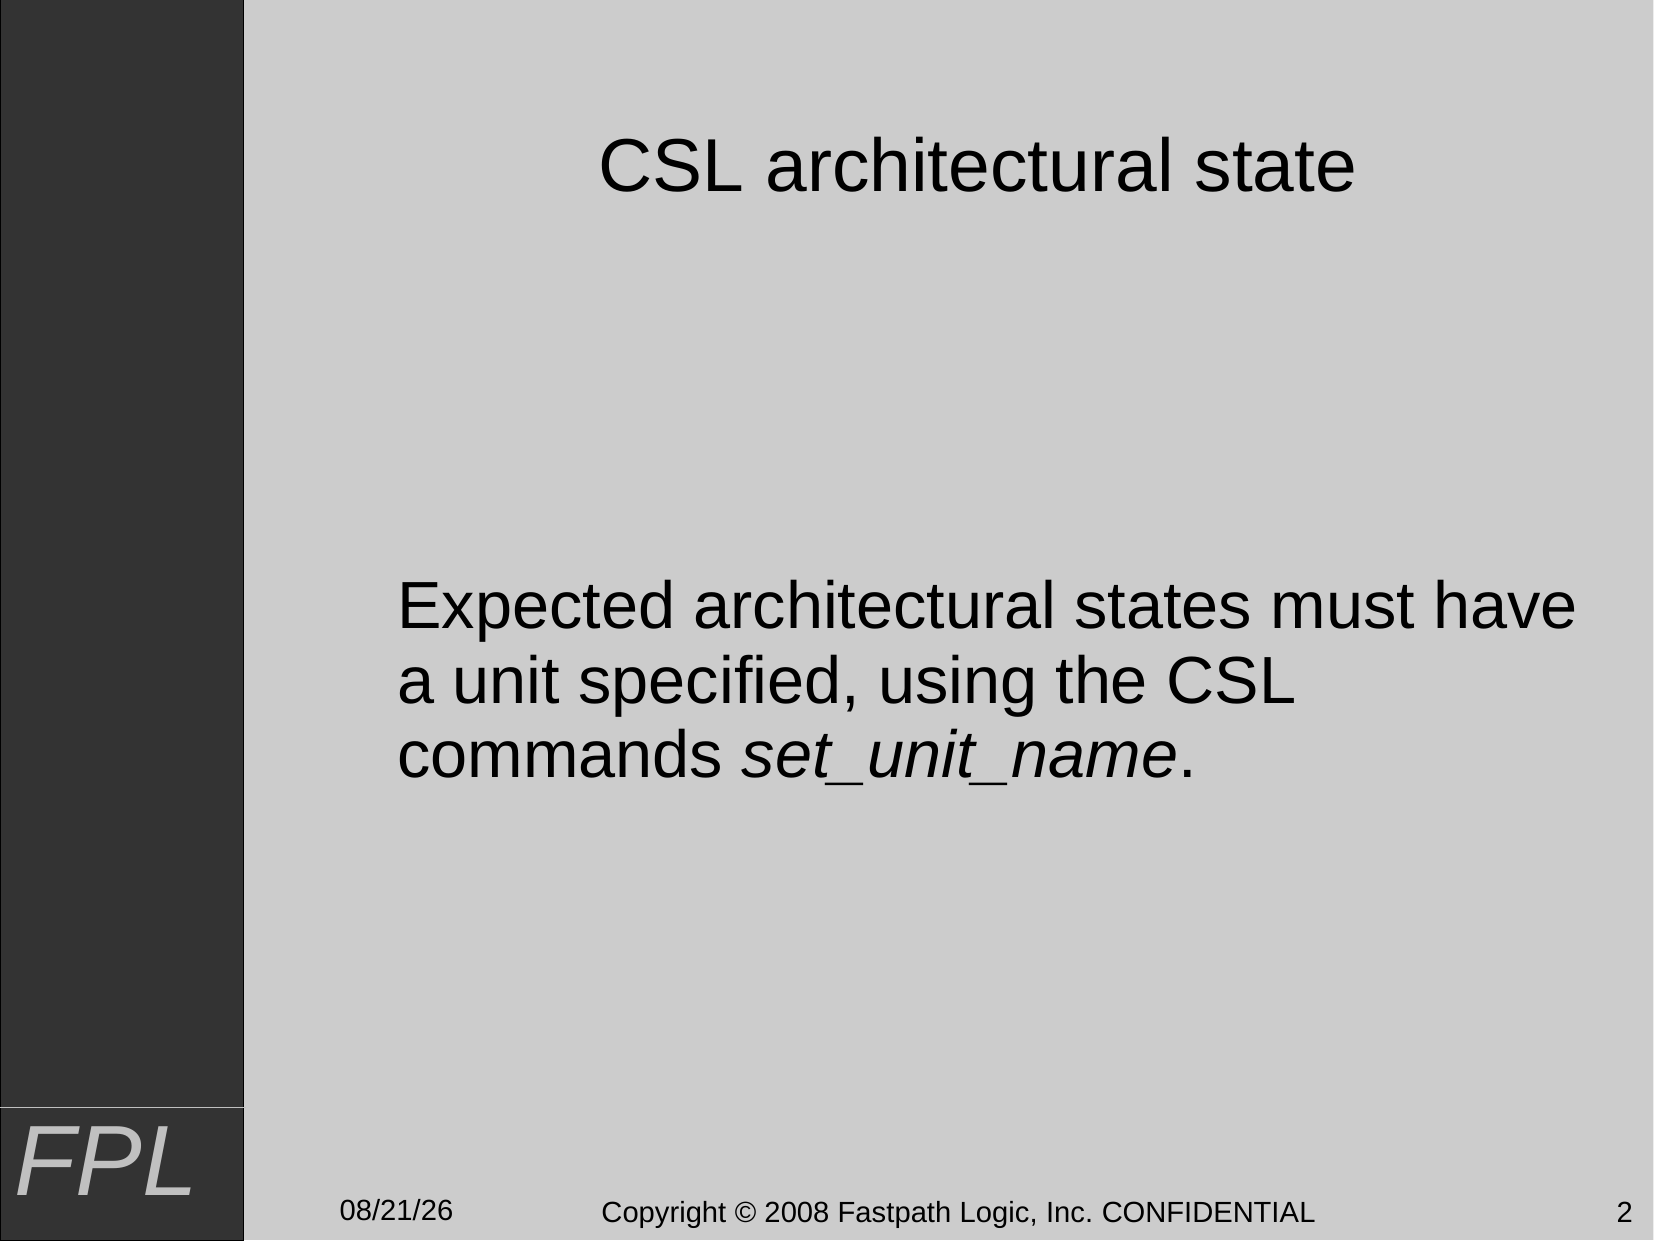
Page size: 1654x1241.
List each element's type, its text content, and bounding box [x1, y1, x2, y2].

title CSL architectural state [426, 57, 1529, 272]
subtitle Expected architectural states must have a unit specified, using the CSL commands set_unit_name. [322, 272, 1635, 1179]
